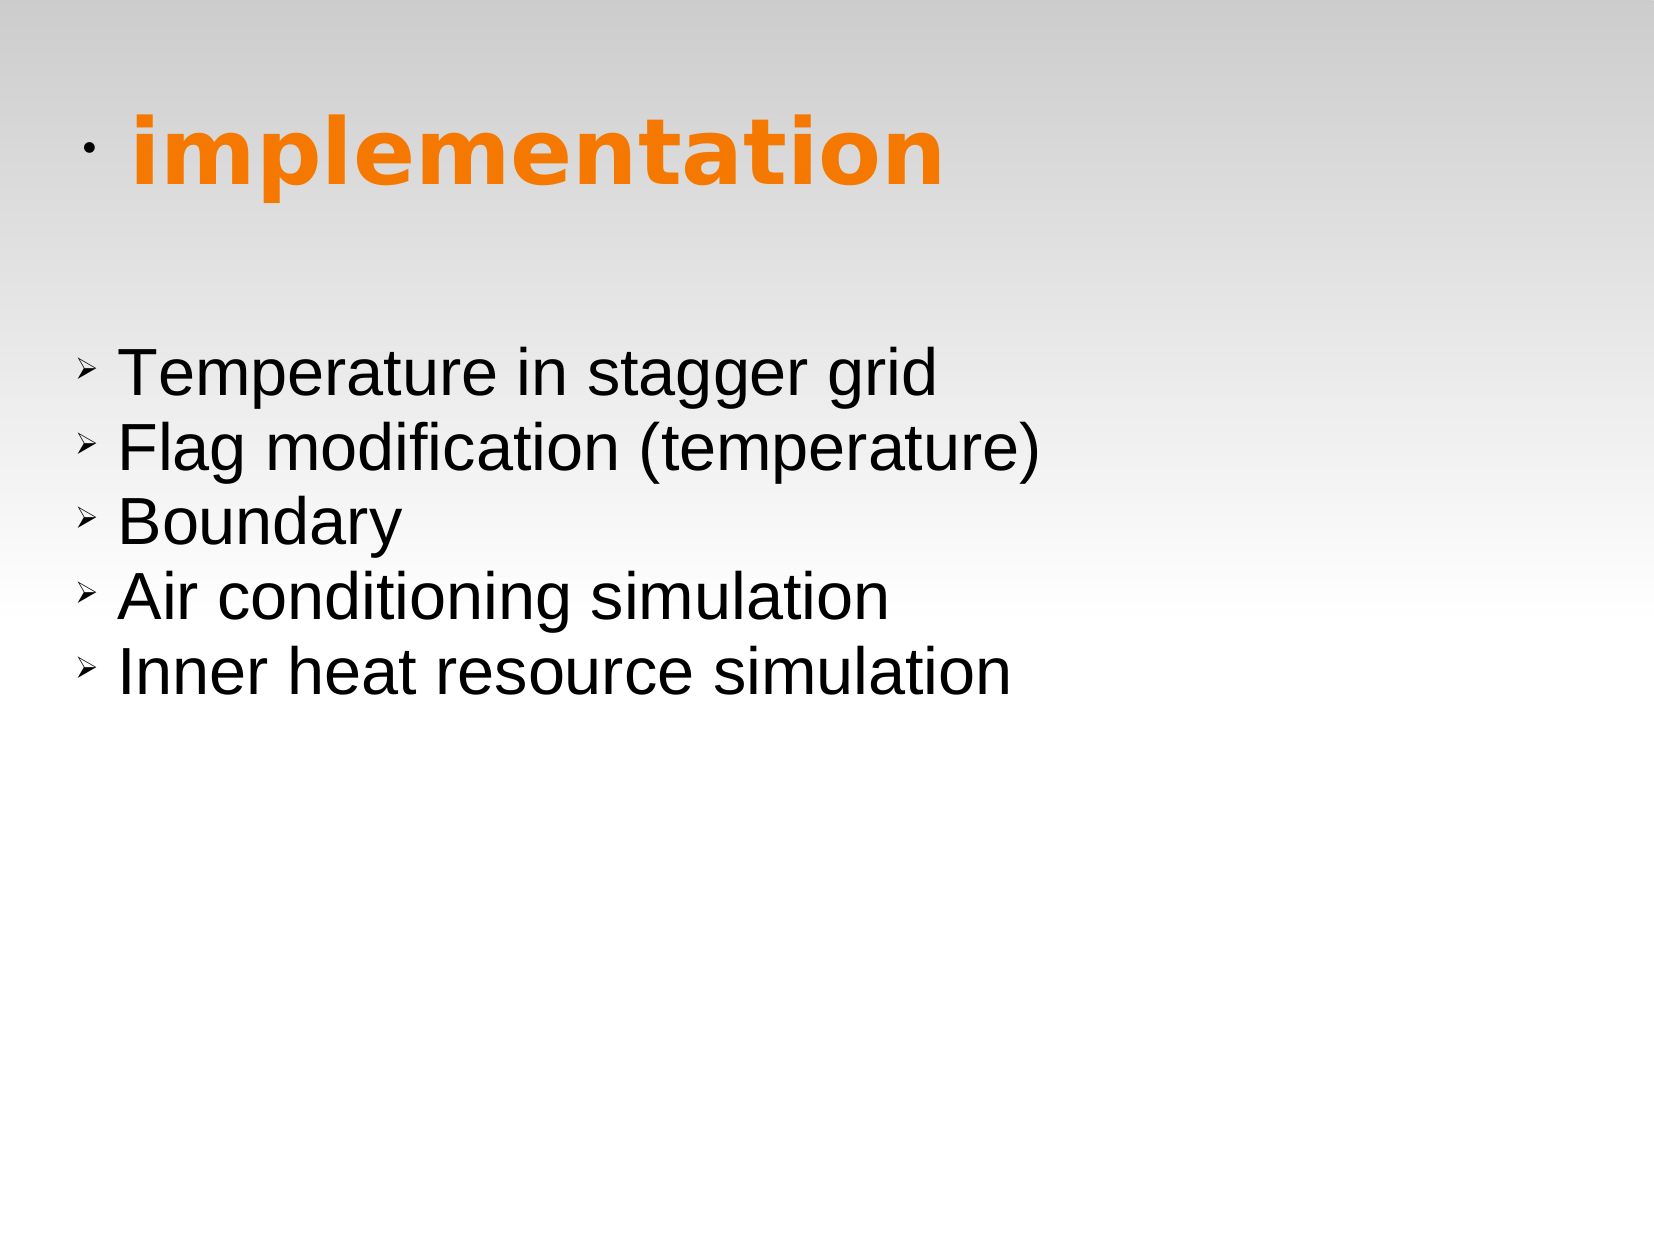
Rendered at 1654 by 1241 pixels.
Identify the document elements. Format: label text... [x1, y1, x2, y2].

title implementation [82, 49, 1571, 257]
subtitle Temperature in stagger grid Flag modification (temperature) Boundary Air conditioning simulation Inner heat resource simulation [75, 112, 1564, 931]
